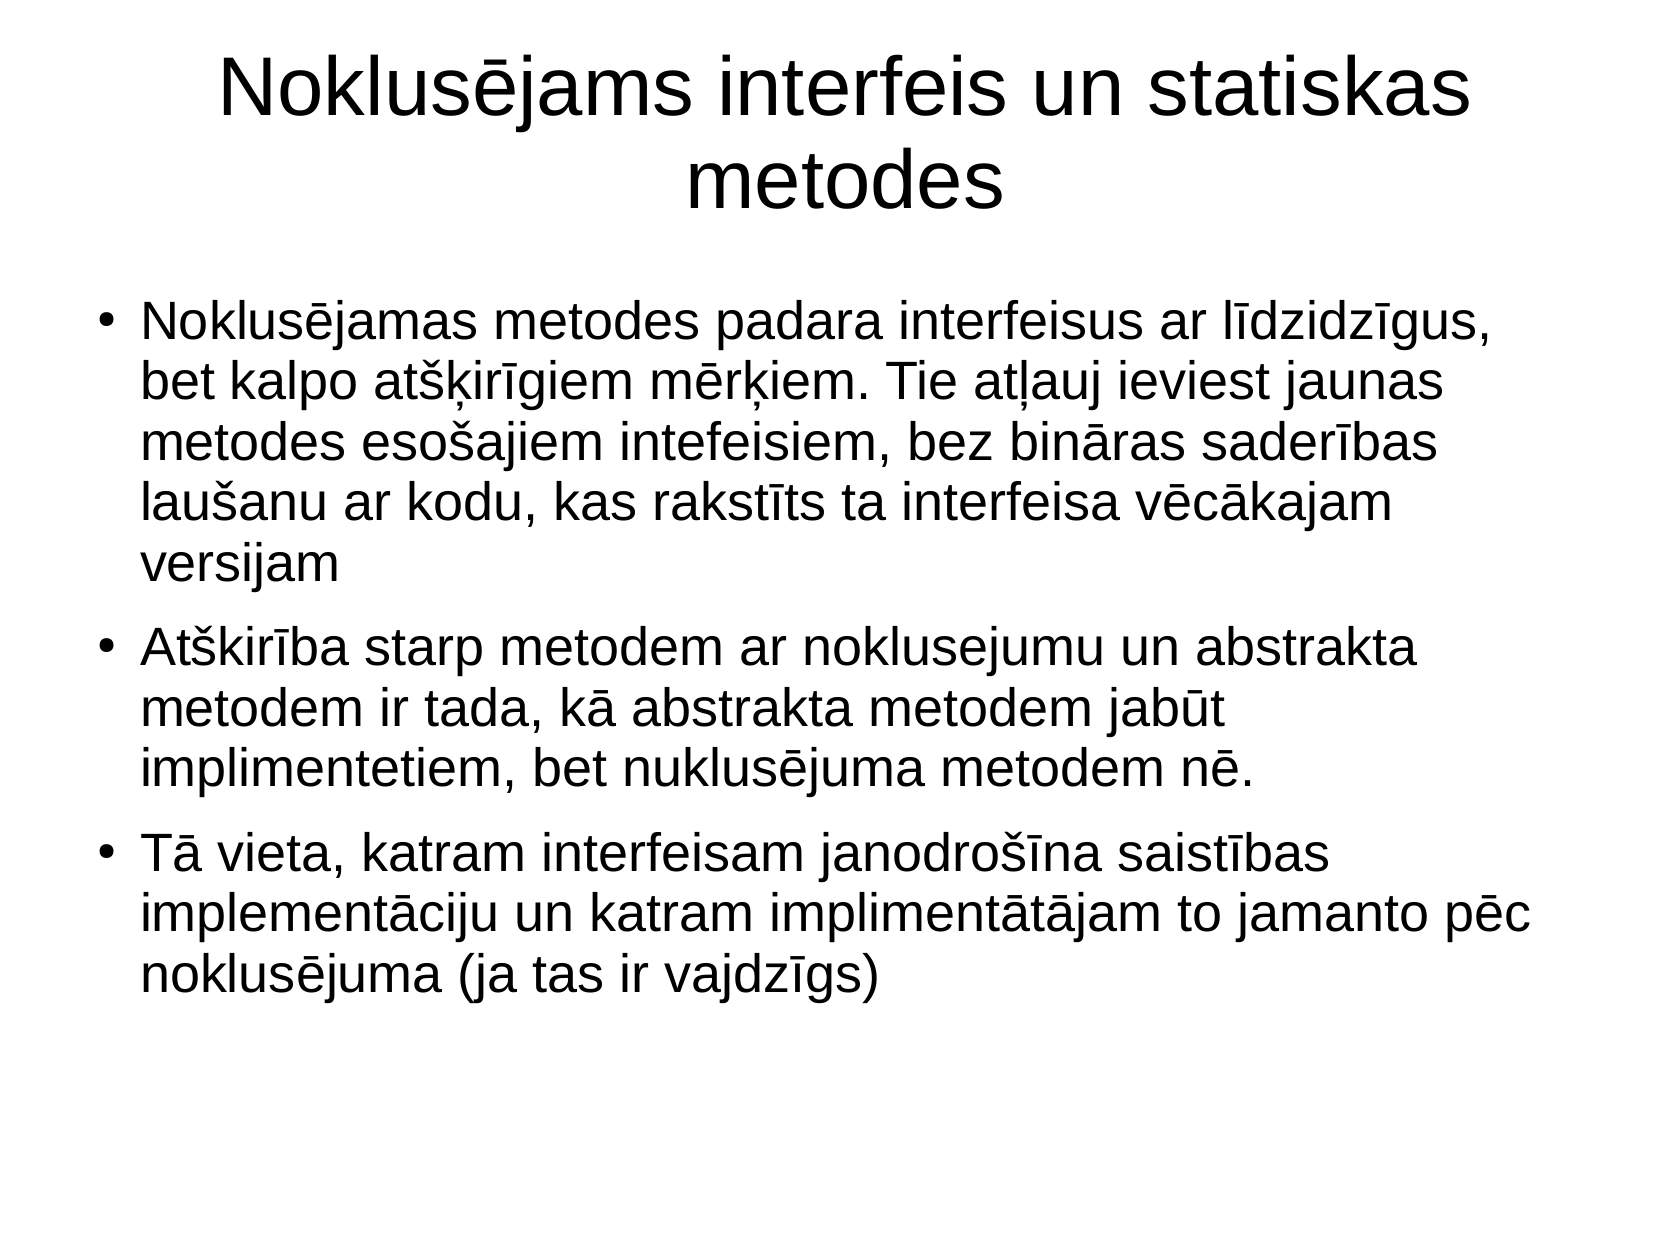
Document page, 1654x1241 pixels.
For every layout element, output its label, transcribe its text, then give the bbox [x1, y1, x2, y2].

title Noklusējams interfeis un statiskas metodes [0, 30, 1621, 238]
list Noklusējamas metodes padara interfeisus ar līdzidzīgus, bet kalpo atšķirīgiem mērķiem. Tie atļauj ieviest jaunas metodes esošajiem intefeisiem, bez bināras saderības laušanu ar kodu, kas rakstīts ta interfeisa vēcākajam versijam Atškirība starp metodem ar noklusejumu un abstrakta metodem ir tada, kā abstrakta metodem jabūt implimentetiem, bet nuklusējuma metodem nē. Tā vieta, katram interfeisam janodrošīna saistības implementāciju un katram implimentātājam to jamanto pēc noklusējuma (ja tas ir vajdzīgs) [82, 290, 1571, 1010]
